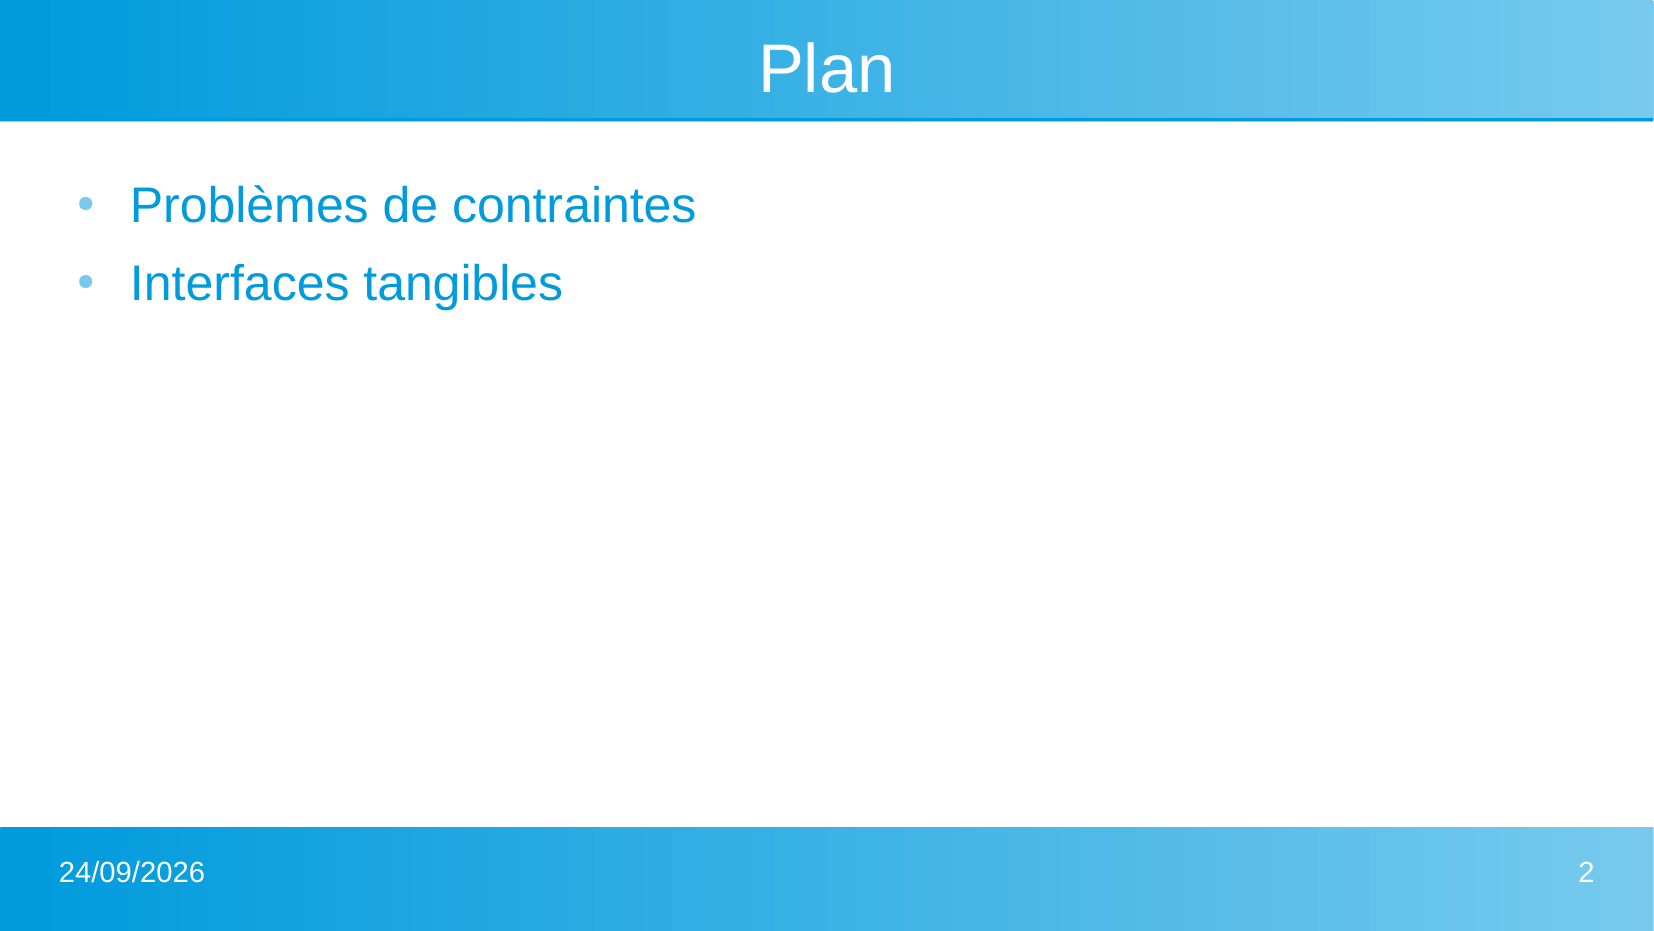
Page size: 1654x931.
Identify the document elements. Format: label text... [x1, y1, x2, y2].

title Plan [59, 29, 1595, 108]
list Problèmes de contraintes Interfaces tangibles [59, 177, 1595, 768]
